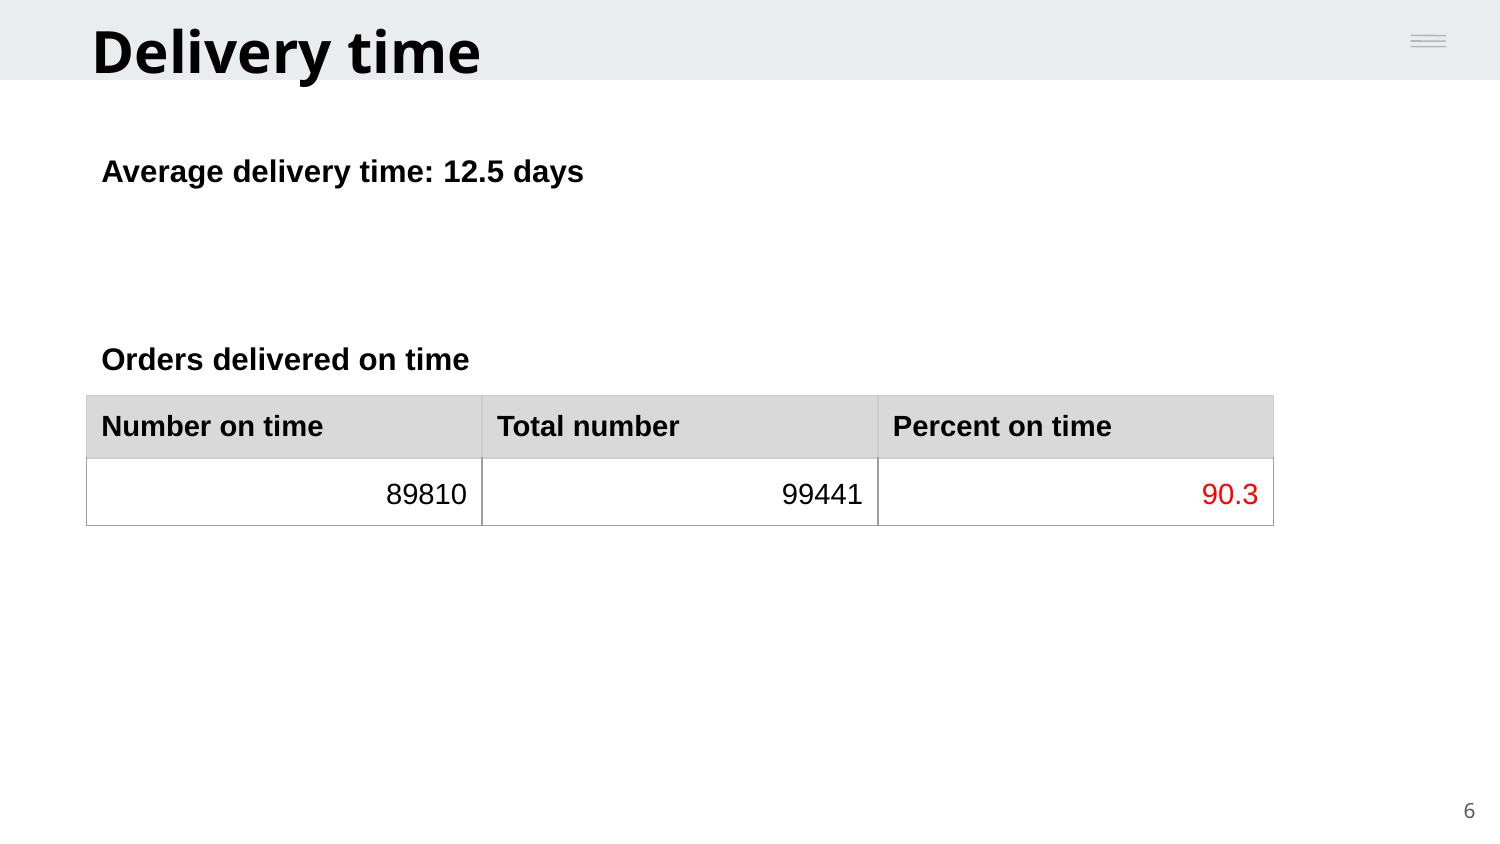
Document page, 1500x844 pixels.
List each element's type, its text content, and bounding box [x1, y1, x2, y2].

table_cell 89810 [87, 459, 481, 525]
table_header Percent on time [879, 396, 1273, 457]
list Orders delivered on time [86, 318, 1249, 407]
table_cell 99441 [483, 459, 877, 525]
table_header Total number [483, 407, 877, 457]
title Delivery time [61, 0, 1323, 88]
slide_number <number> [1400, 779, 1491, 844]
list Average delivery time: 12.5 days [86, 130, 1249, 219]
table_cell 90.3 [879, 459, 1273, 525]
table_header Number on time [87, 407, 481, 457]
